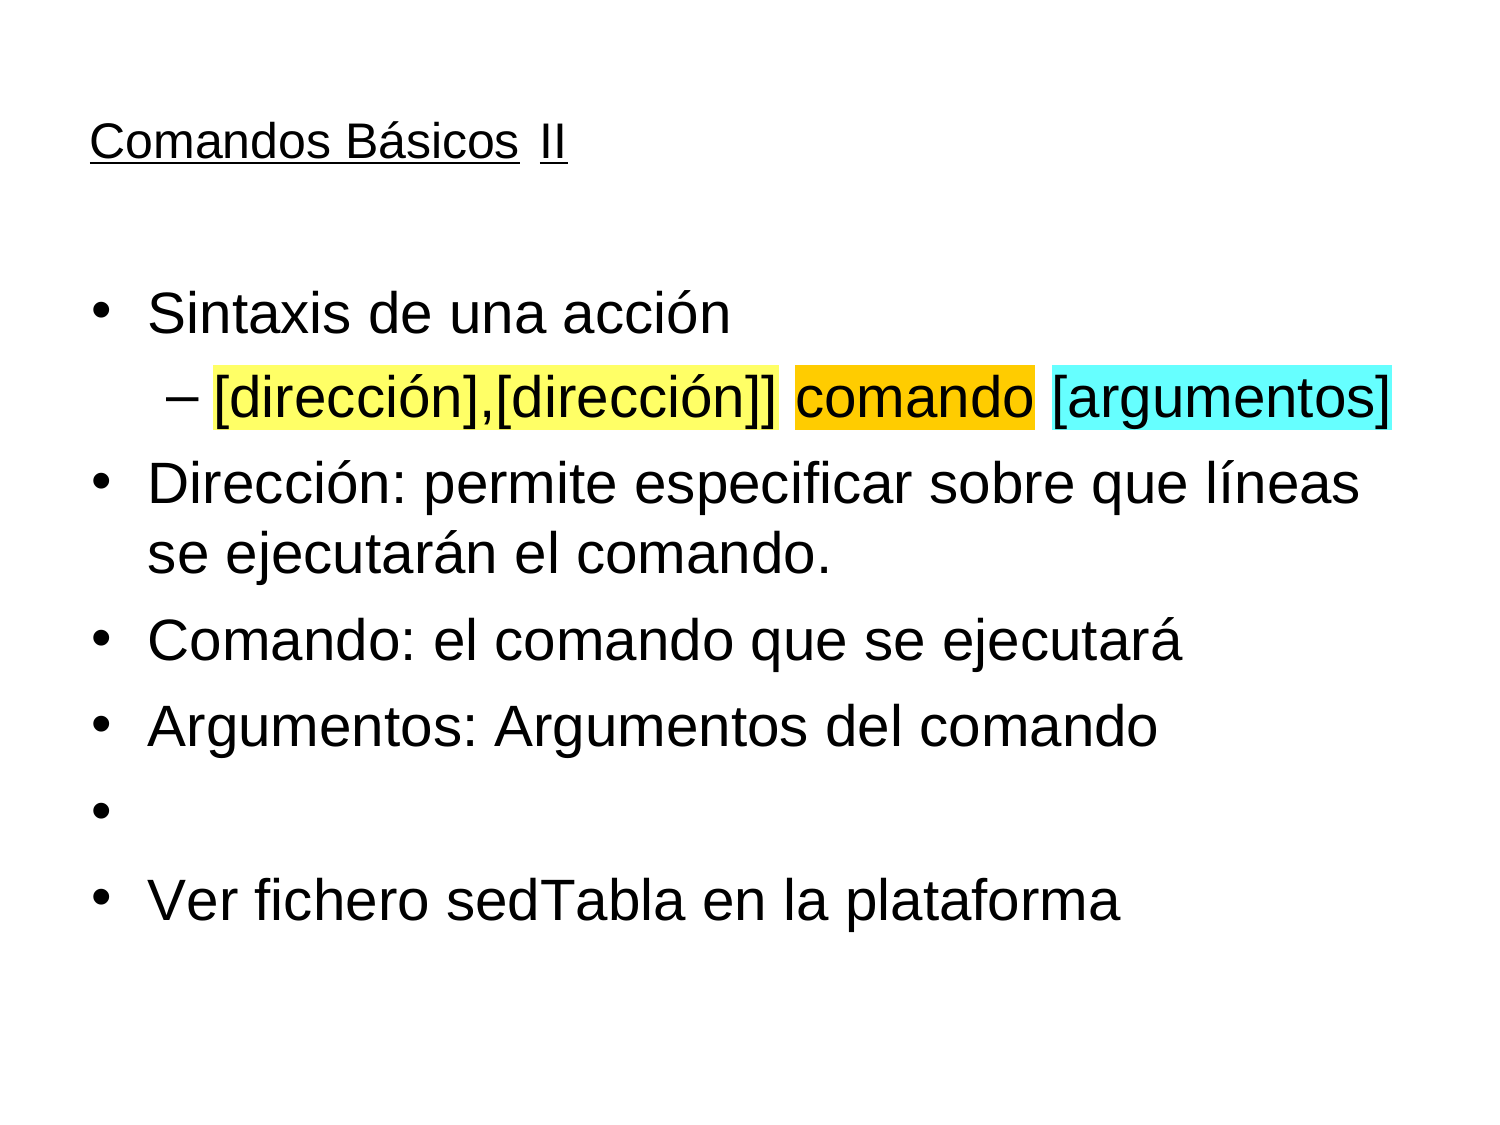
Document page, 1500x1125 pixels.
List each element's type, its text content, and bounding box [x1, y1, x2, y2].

list Sintaxis de una acción [dirección],[dirección]] comando [argumentos] Dirección: permite especificar sobre que líneas se ejecutarán el comando. Comando: el comando que se ejecutará Argumentos: Argumentos del comando Ver fichero sedTabla en la plataforma [76, 267, 1427, 1010]
title Comandos Básicos II [75, 45, 1426, 233]
